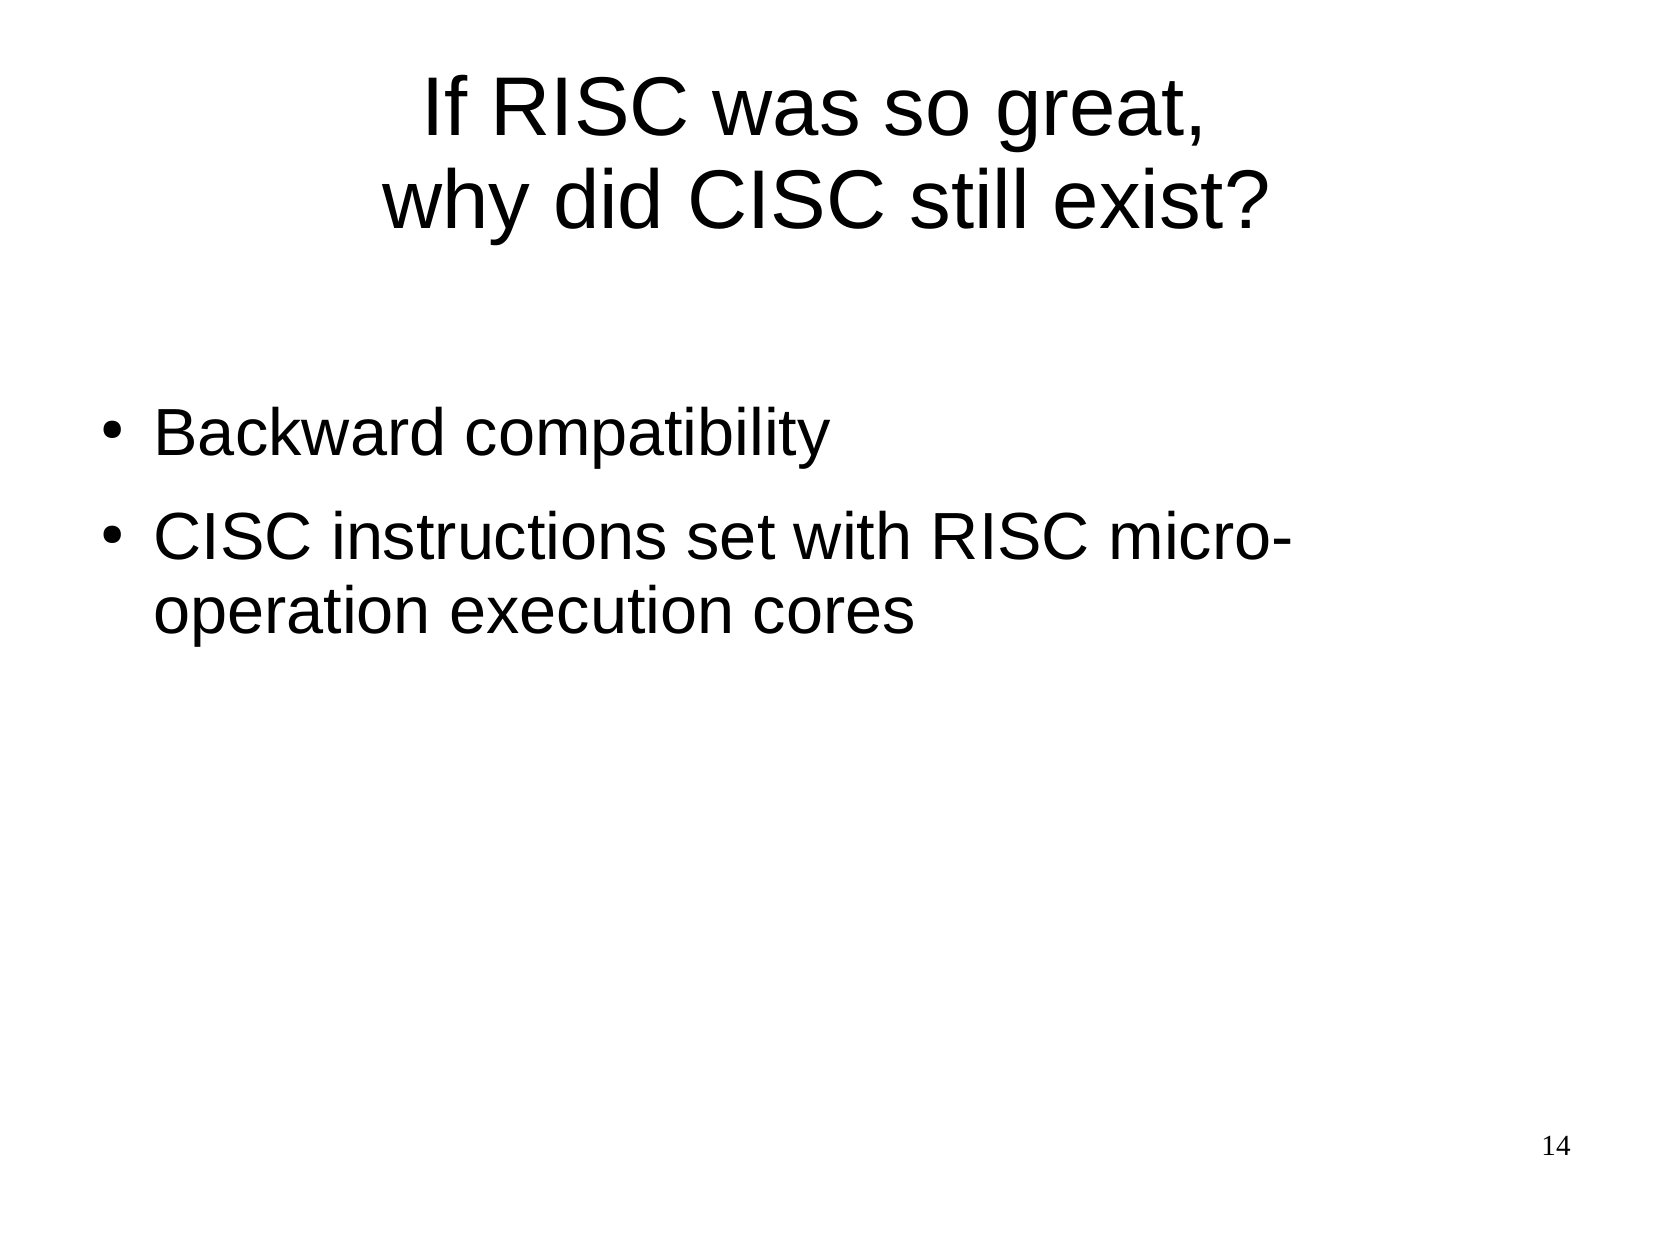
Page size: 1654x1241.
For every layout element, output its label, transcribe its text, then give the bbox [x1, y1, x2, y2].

list Backward compatibility CISC instructions set with RISC micro-operation execution cores [82, 290, 1538, 1010]
title If RISC was so great, why did CISC still exist? [82, 49, 1571, 257]
